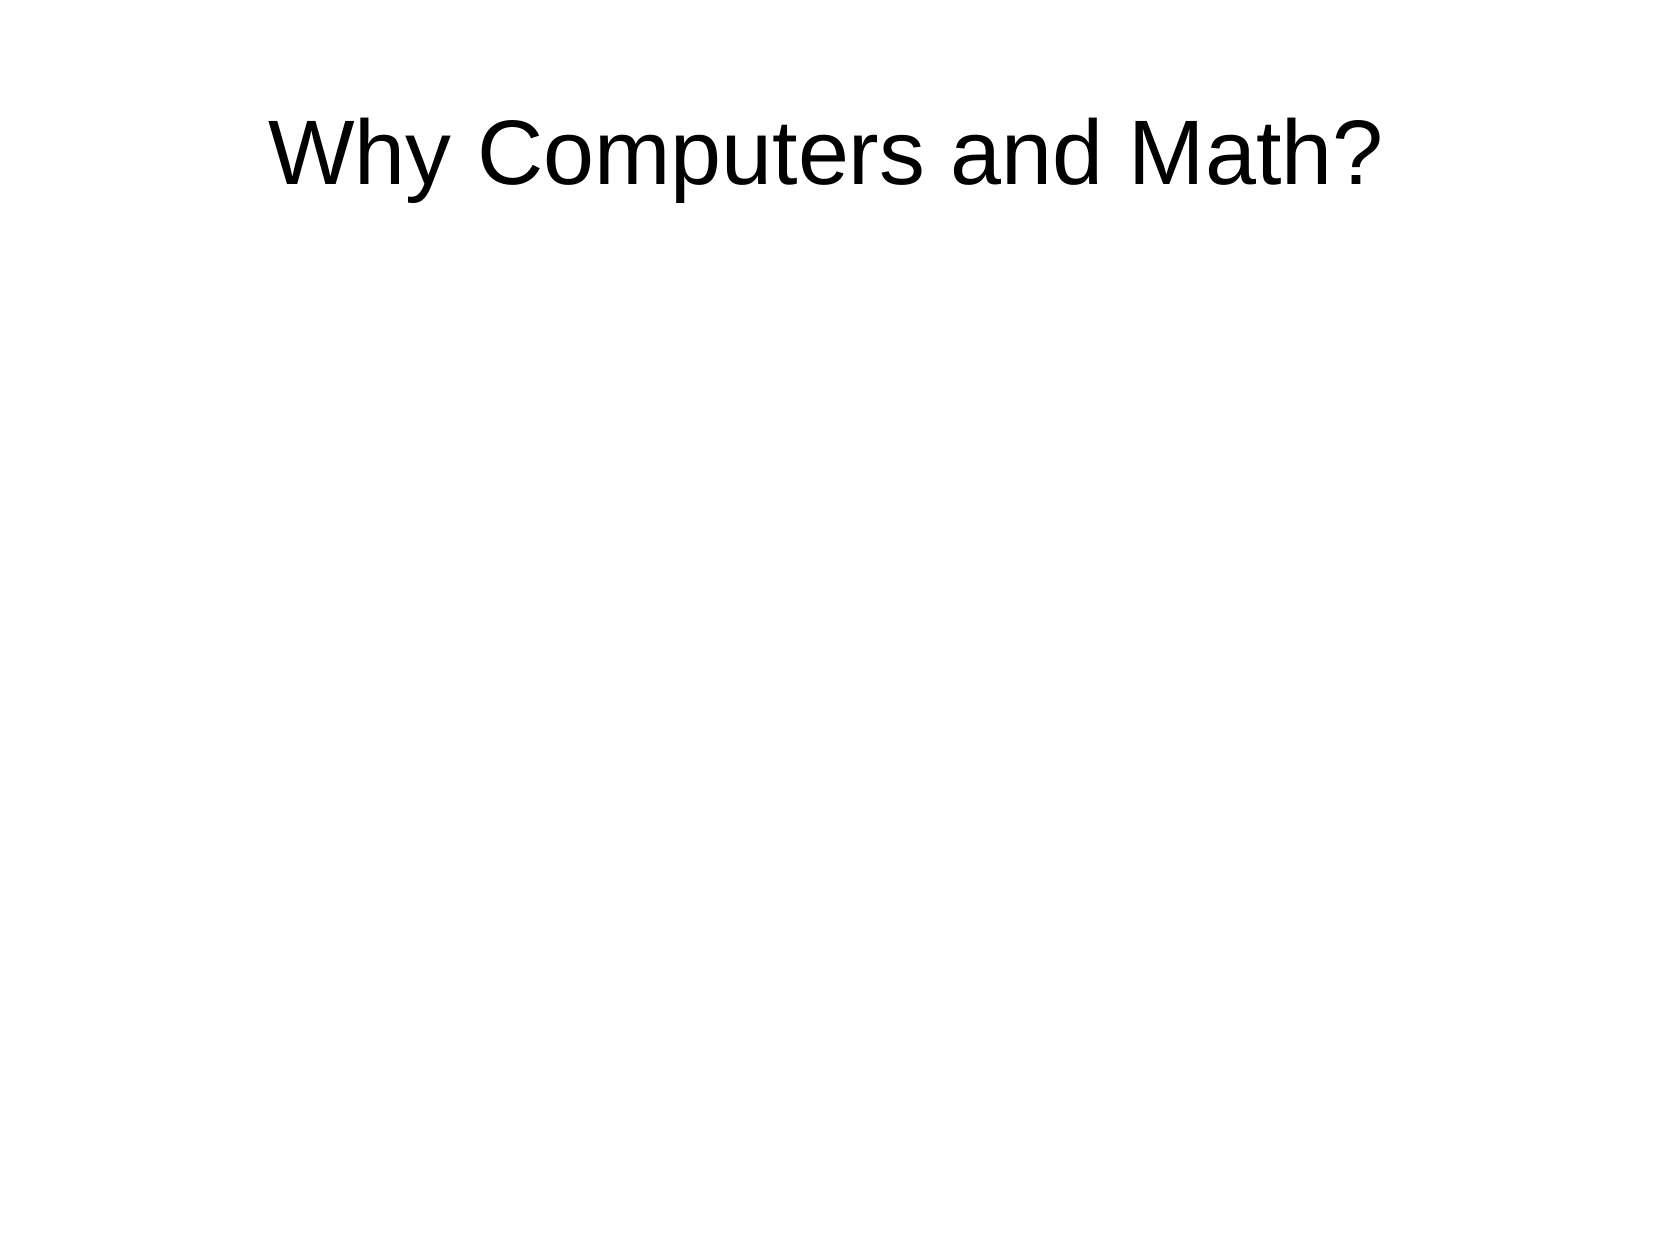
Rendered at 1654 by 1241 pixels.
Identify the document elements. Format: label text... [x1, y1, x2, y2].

title Why Computers and Math? [82, 49, 1571, 257]
